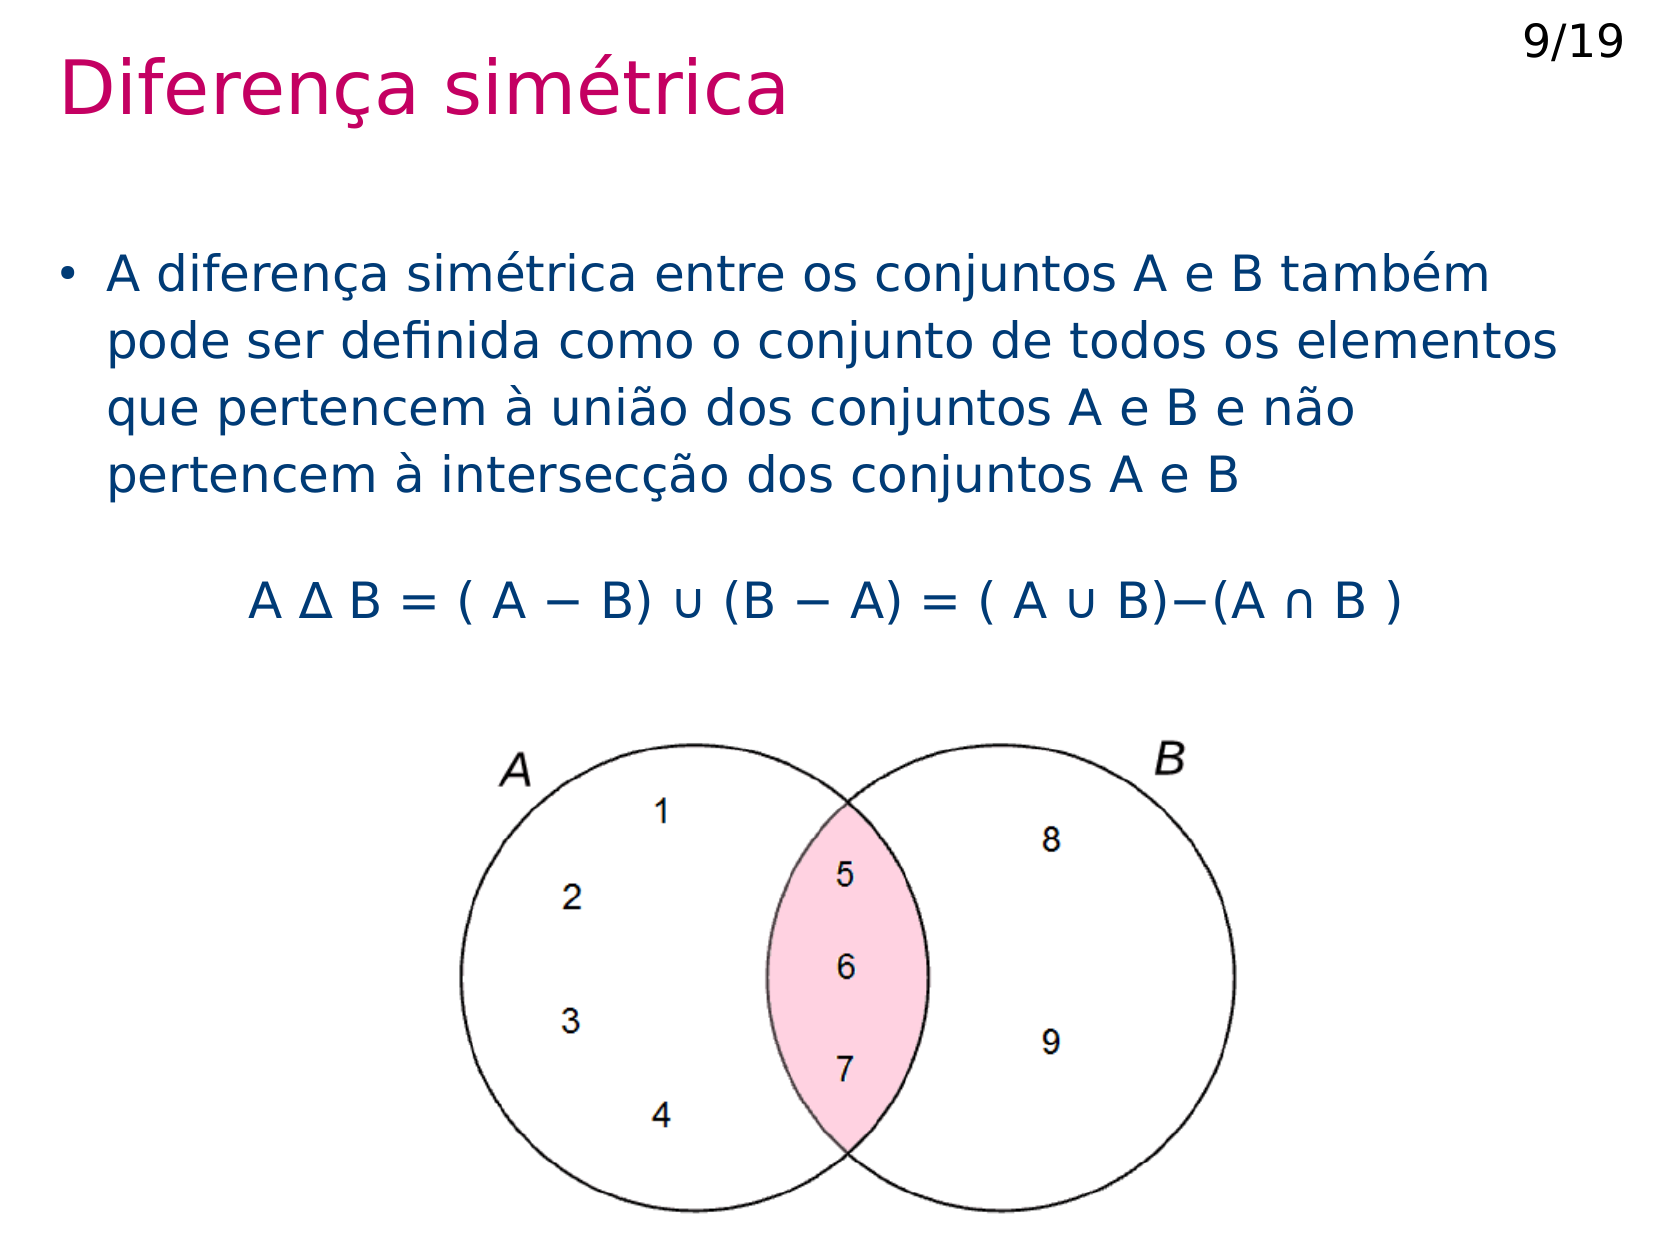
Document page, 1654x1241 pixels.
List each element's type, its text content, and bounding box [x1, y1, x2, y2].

title Diferença simétrica [59, 29, 1625, 148]
picture [444, 720, 1252, 1222]
list A diferença simétrica entre os conjuntos A e B também pode ser definida como o conjunto de todos os elementos que pertencem à união dos conjuntos A e B e não pertencem à intersecção dos conjuntos A e B A ∆ B = ( A − B) ∪ (B − A) = ( A ∪ B)−(A ∩ B ) [59, 236, 1595, 1211]
